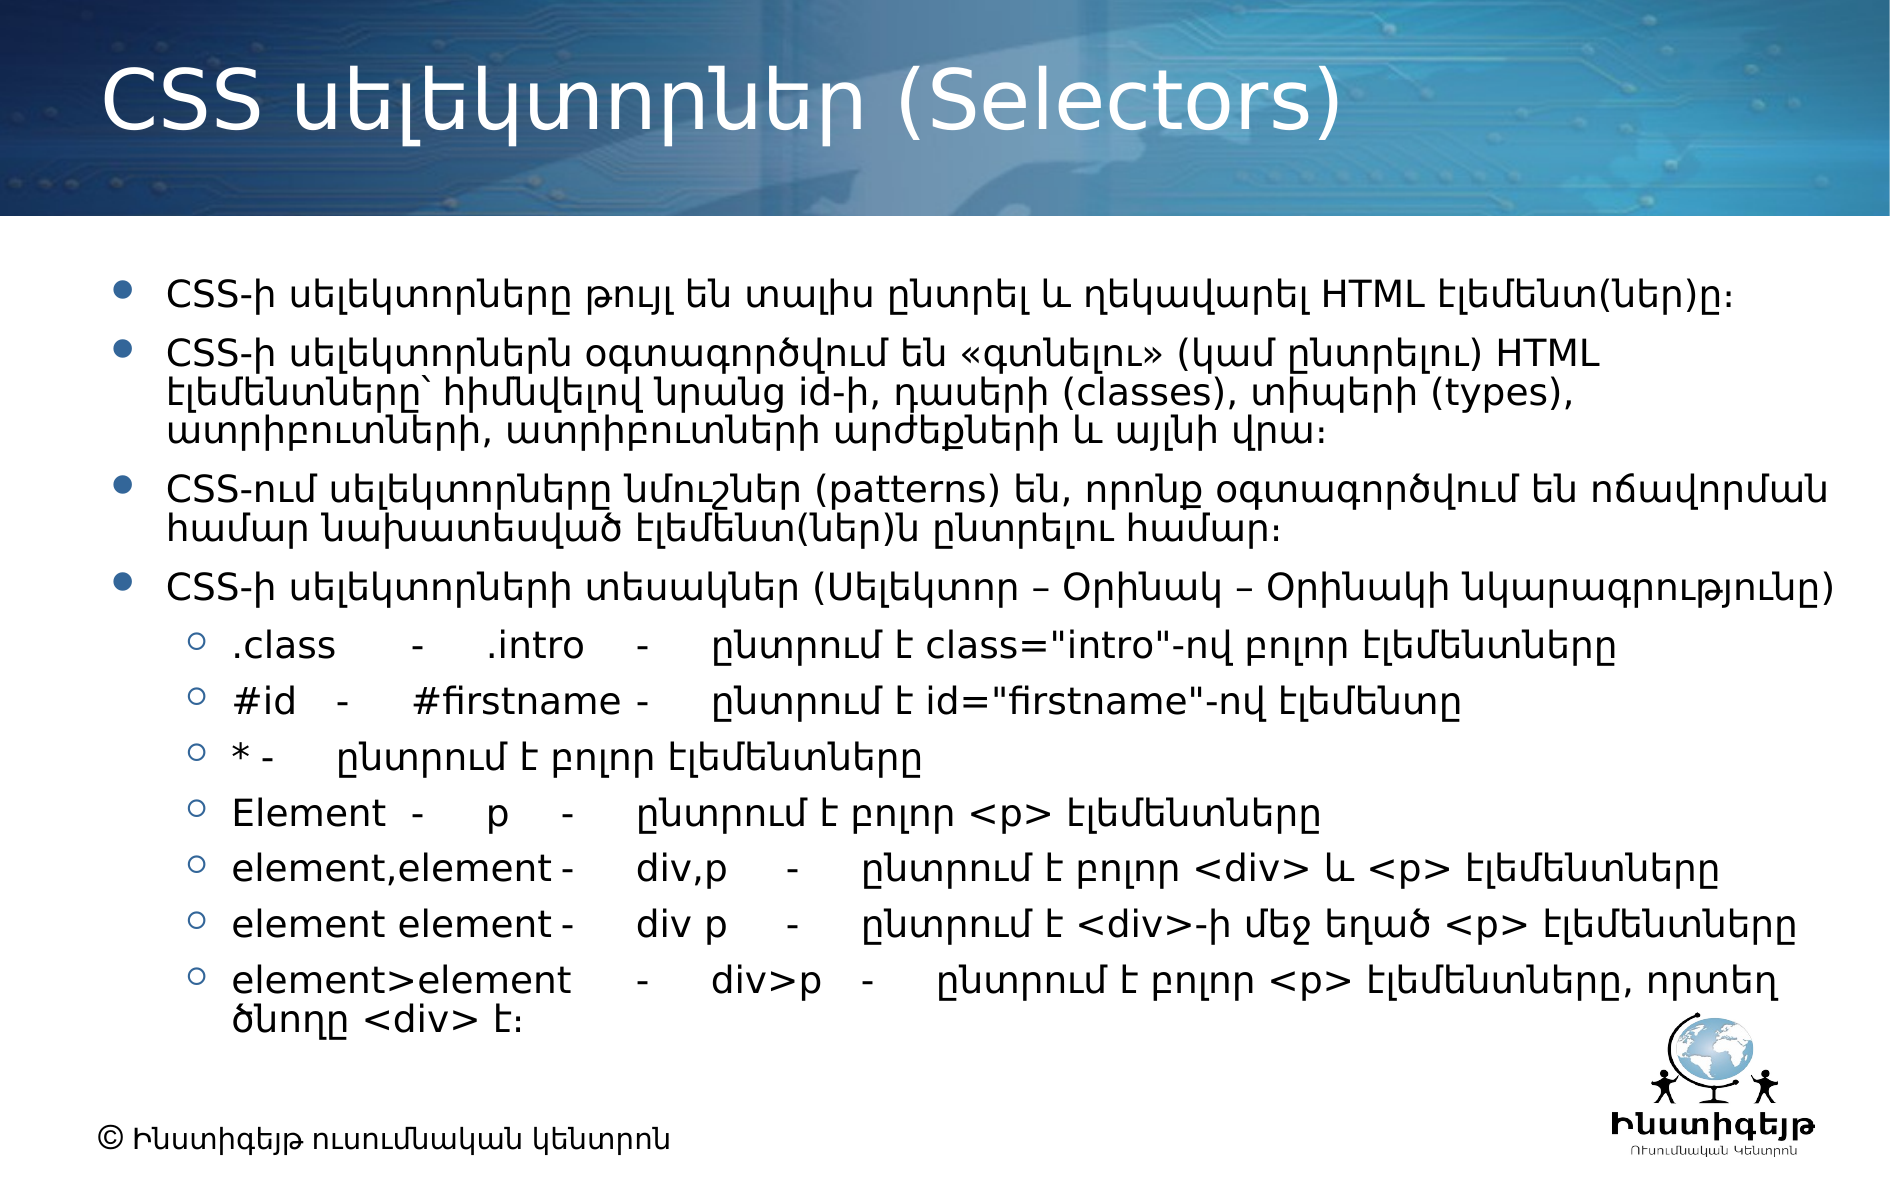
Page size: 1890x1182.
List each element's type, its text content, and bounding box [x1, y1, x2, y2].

picture [1612, 1012, 1815, 1157]
list CSS-ի սելեկտորները թույլ են տալիս ընտրել և ղեկավարել HTML էլեմենտ(ներ)ը։ CSS-ի սելեկտորներն օգտագործվում են «գտնելու» (կամ ընտրելու) HTML էլեմենտները՝ հիմնվելով նրանց id-ի, դասերի (classes), տիպերի (types), ատրիբուտների, ատրիբուտների արժեքների և այլնի վրա։ CSS-ում սելեկտորները նմուշներ (patterns) են, որոնք օգտագործվում են ոճավորման համար նախատեսված էլեմենտ(ներ)ն ընտրելու համար։ CSS-ի սելեկտորների տեսակներ (Սելեկտոր – Օրինակ – Օրինակի նկարագրությունը) .class - .intro - ընտրում է class="intro"-ով բոլոր էլեմենտները #id - #firstname - ընտրում է id="firstname"-ով էլեմենտը * - ընտրում է բոլոր էլեմենտները Element - p - ընտրում է բոլոր <p> էլեմենտները element,element - div,p - ընտրում է բոլոր <div> և <p> էլեմենտները element element - div p - ընտրում է <div>-ի մեջ եղած <p> էլեմենտները element>element - div>p - ընտրում է բոլոր <p> էլեմենտները, որտեղ ծնողը <div> է։ [110, 276, 1840, 305]
picture [0, 0, 1890, 216]
